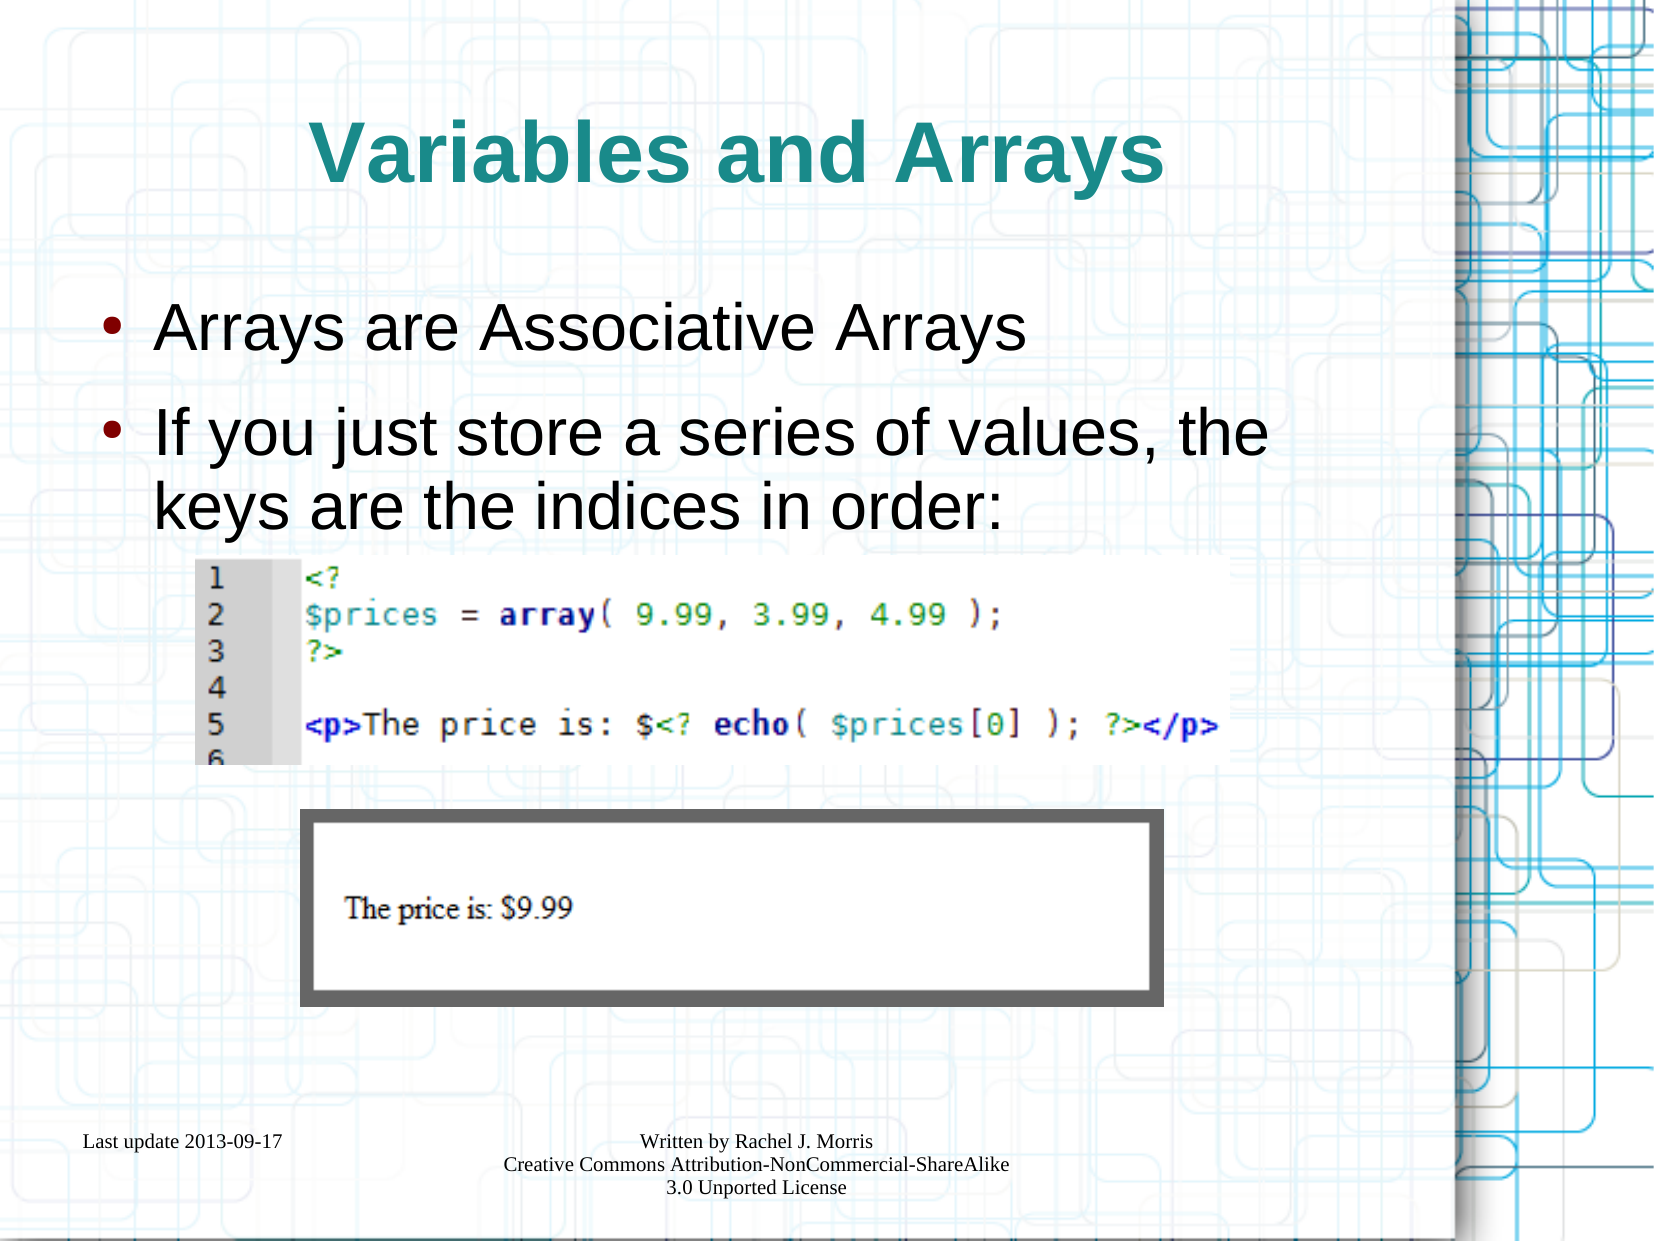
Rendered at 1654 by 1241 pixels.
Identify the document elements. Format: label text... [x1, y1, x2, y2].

list Arrays are Associative Arrays If you just store a series of values, the keys are the indices in order: [82, 290, 1418, 1010]
picture [0, 0, 1654, 1241]
title Variables and Arrays [59, 49, 1418, 257]
